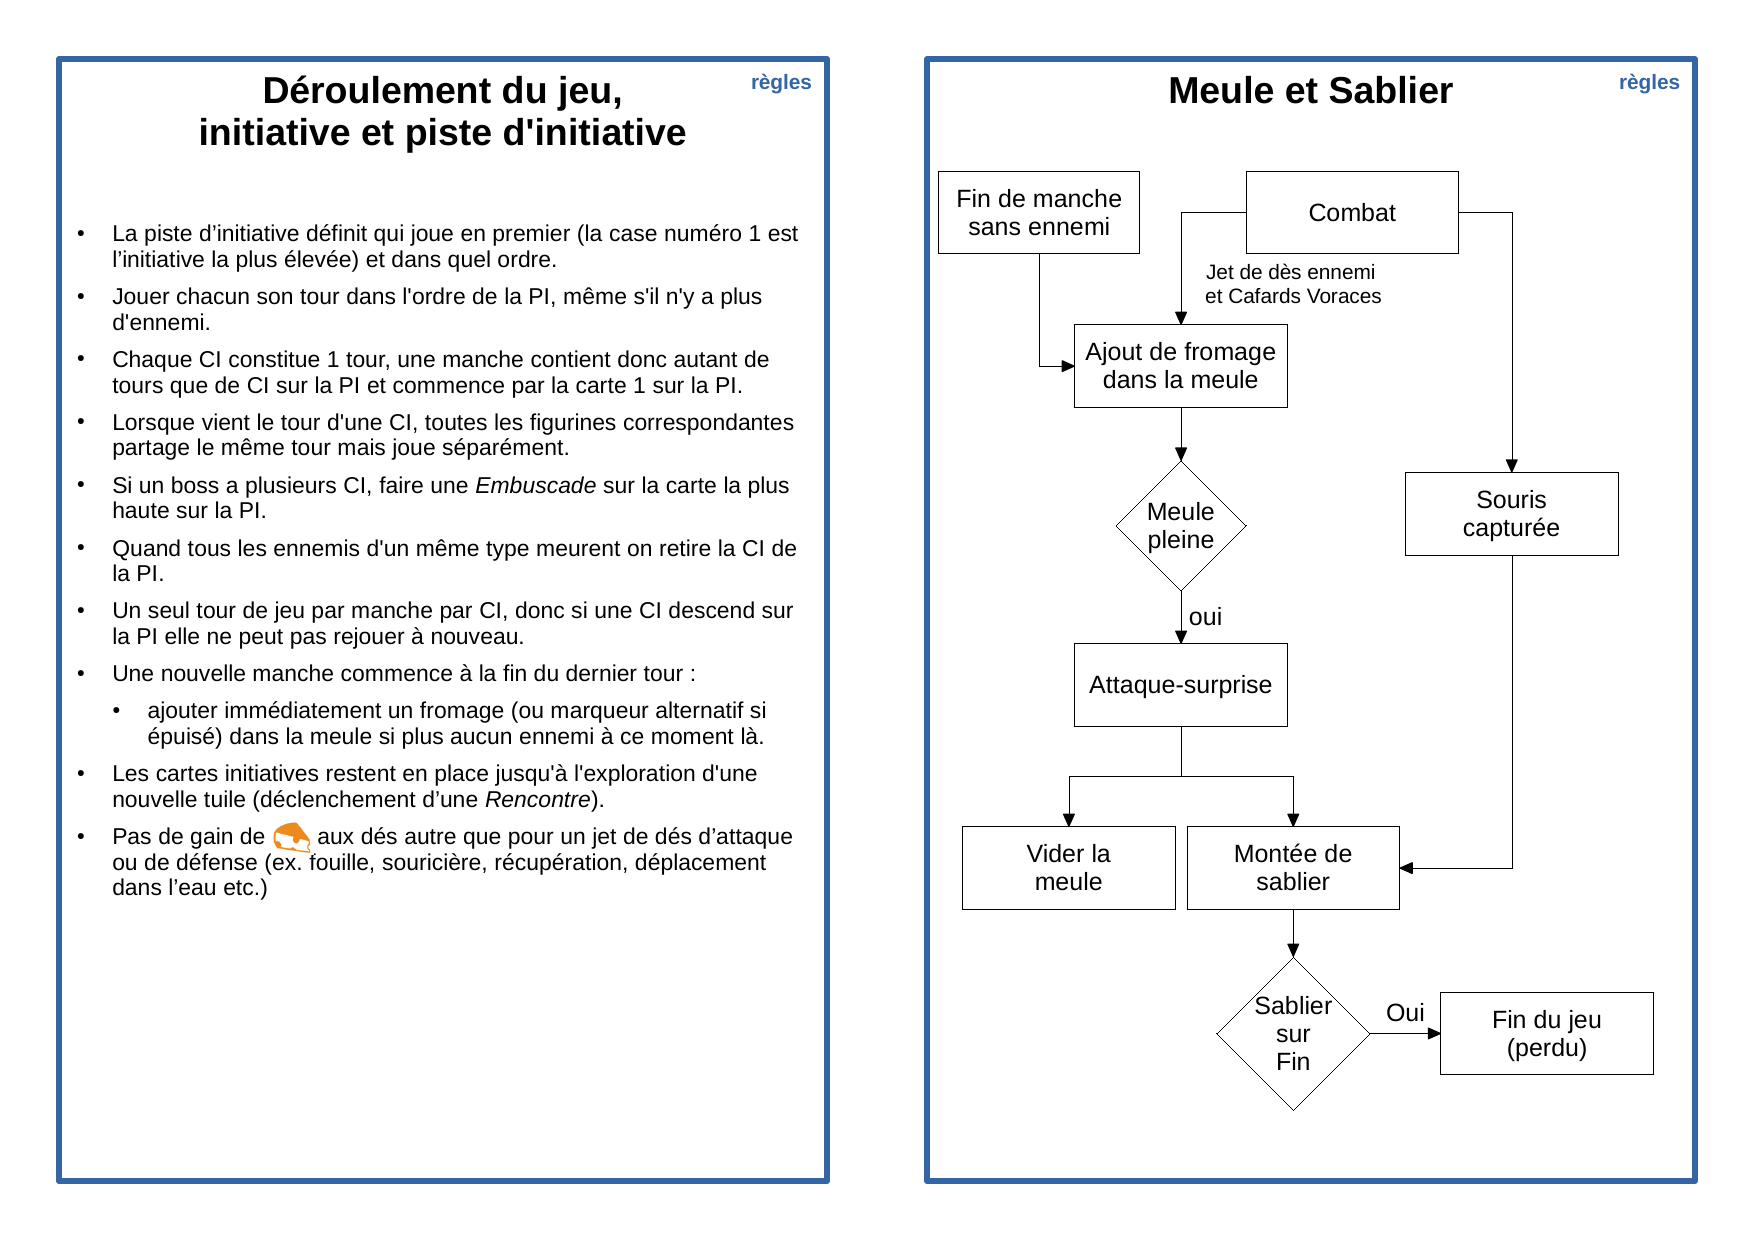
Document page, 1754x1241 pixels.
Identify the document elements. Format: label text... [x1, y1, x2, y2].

text_box Meule pleine [1116, 460, 1247, 591]
text_box Fin du jeu (perdu) [1440, 992, 1654, 1075]
text_box Vider la meule [962, 826, 1176, 910]
text_box Fin de manche sans ennemi [938, 171, 1140, 254]
text_box Combat [1246, 171, 1459, 254]
text_box Sablier sur Fin [1216, 957, 1370, 1111]
text_box Meule et Sablier [927, 59, 1695, 1182]
text_box Souris capturée [1405, 472, 1619, 556]
text_box Déroulement du jeu, initiative et piste d'initiative La piste d’initiative définit qui joue en premier (la case numéro 1 est l’initiative la plus élevée) et dans quel ordre. Jouer chacun son tour dans l'ordre de la PI, même s'il n'y a plus d'ennemi. Chaque CI constitue 1 tour, une manche contient donc autant de tours que de CI sur la PI et commence par la carte 1 sur la PI. Lorsque vient le tour d'une CI, toutes les figurines correspondantes partage le même tour mais joue séparément. Si un boss a plusieurs CI, faire une Embuscade sur la carte la plus haute sur la PI. Quand tous les ennemis d'un même type meurent on retire la CI de la PI. Un seul tour de jeu par manche par CI, donc si une CI descend sur la PI elle ne peut pas rejouer à nouveau. Une nouvelle manche commence à la fin du dernier tour : ajouter immédiatement un fromage (ou marqueur alternatif si épuisé) dans la meule si plus aucun ennemi à ce moment là. Les cartes initiatives restent en place jusqu'à l'exploration d'une nouvelle tuile (déclenchement d’une Rencontre). Pas de gain de aux dés autre que pour un jet de dés d’attaque ou de défense (ex. fouille, souricière, récupération, déplacement dans l’eau etc.) [59, 59, 827, 1182]
text_box Ajout de fromage dans la meule [1074, 324, 1288, 408]
text_box règles [1517, 59, 1695, 107]
text_box règles [649, 59, 827, 107]
text_box Montée de sablier [1187, 826, 1400, 910]
text_box Attaque-surprise [1074, 643, 1288, 727]
picture [271, 819, 314, 855]
